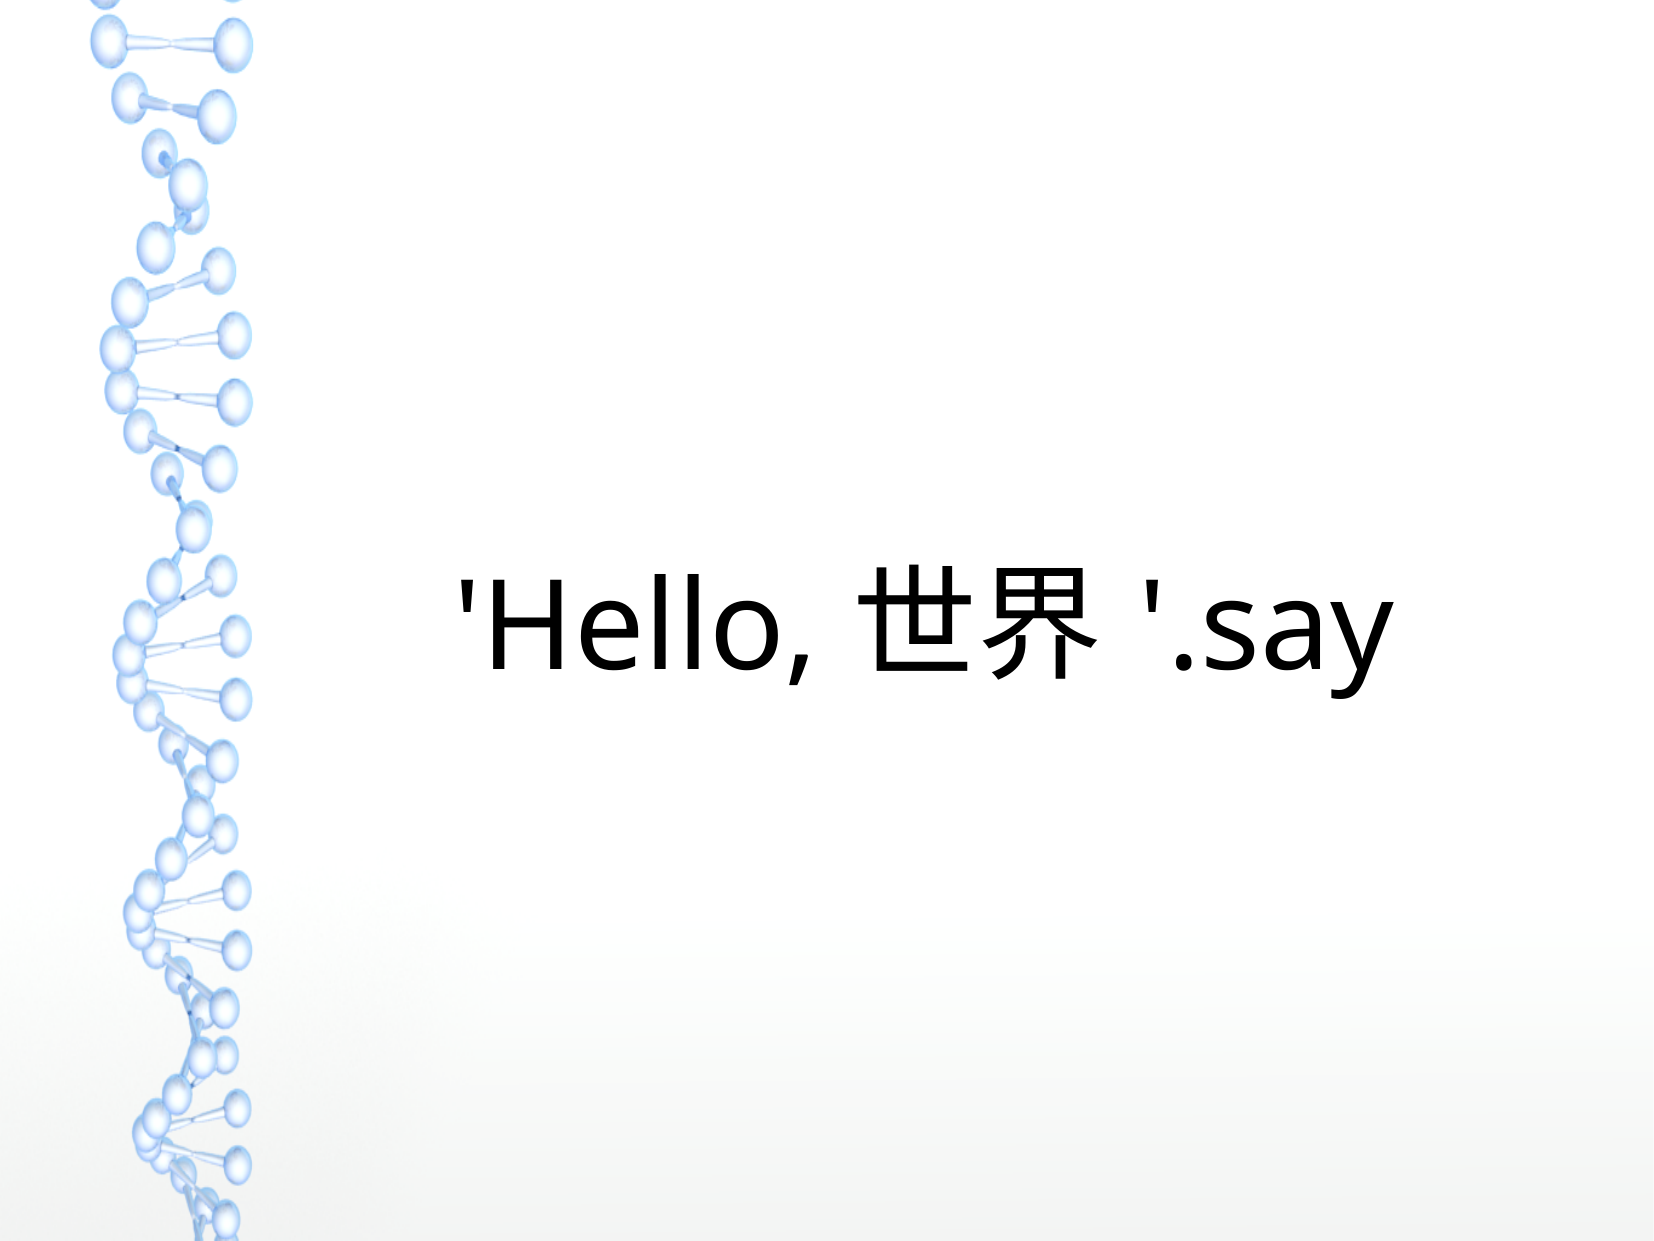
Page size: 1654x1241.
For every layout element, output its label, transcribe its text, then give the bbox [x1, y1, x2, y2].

picture [0, 0, 1654, 1241]
subtitle 'Hello,世界'.say [273, 135, 1576, 1095]
